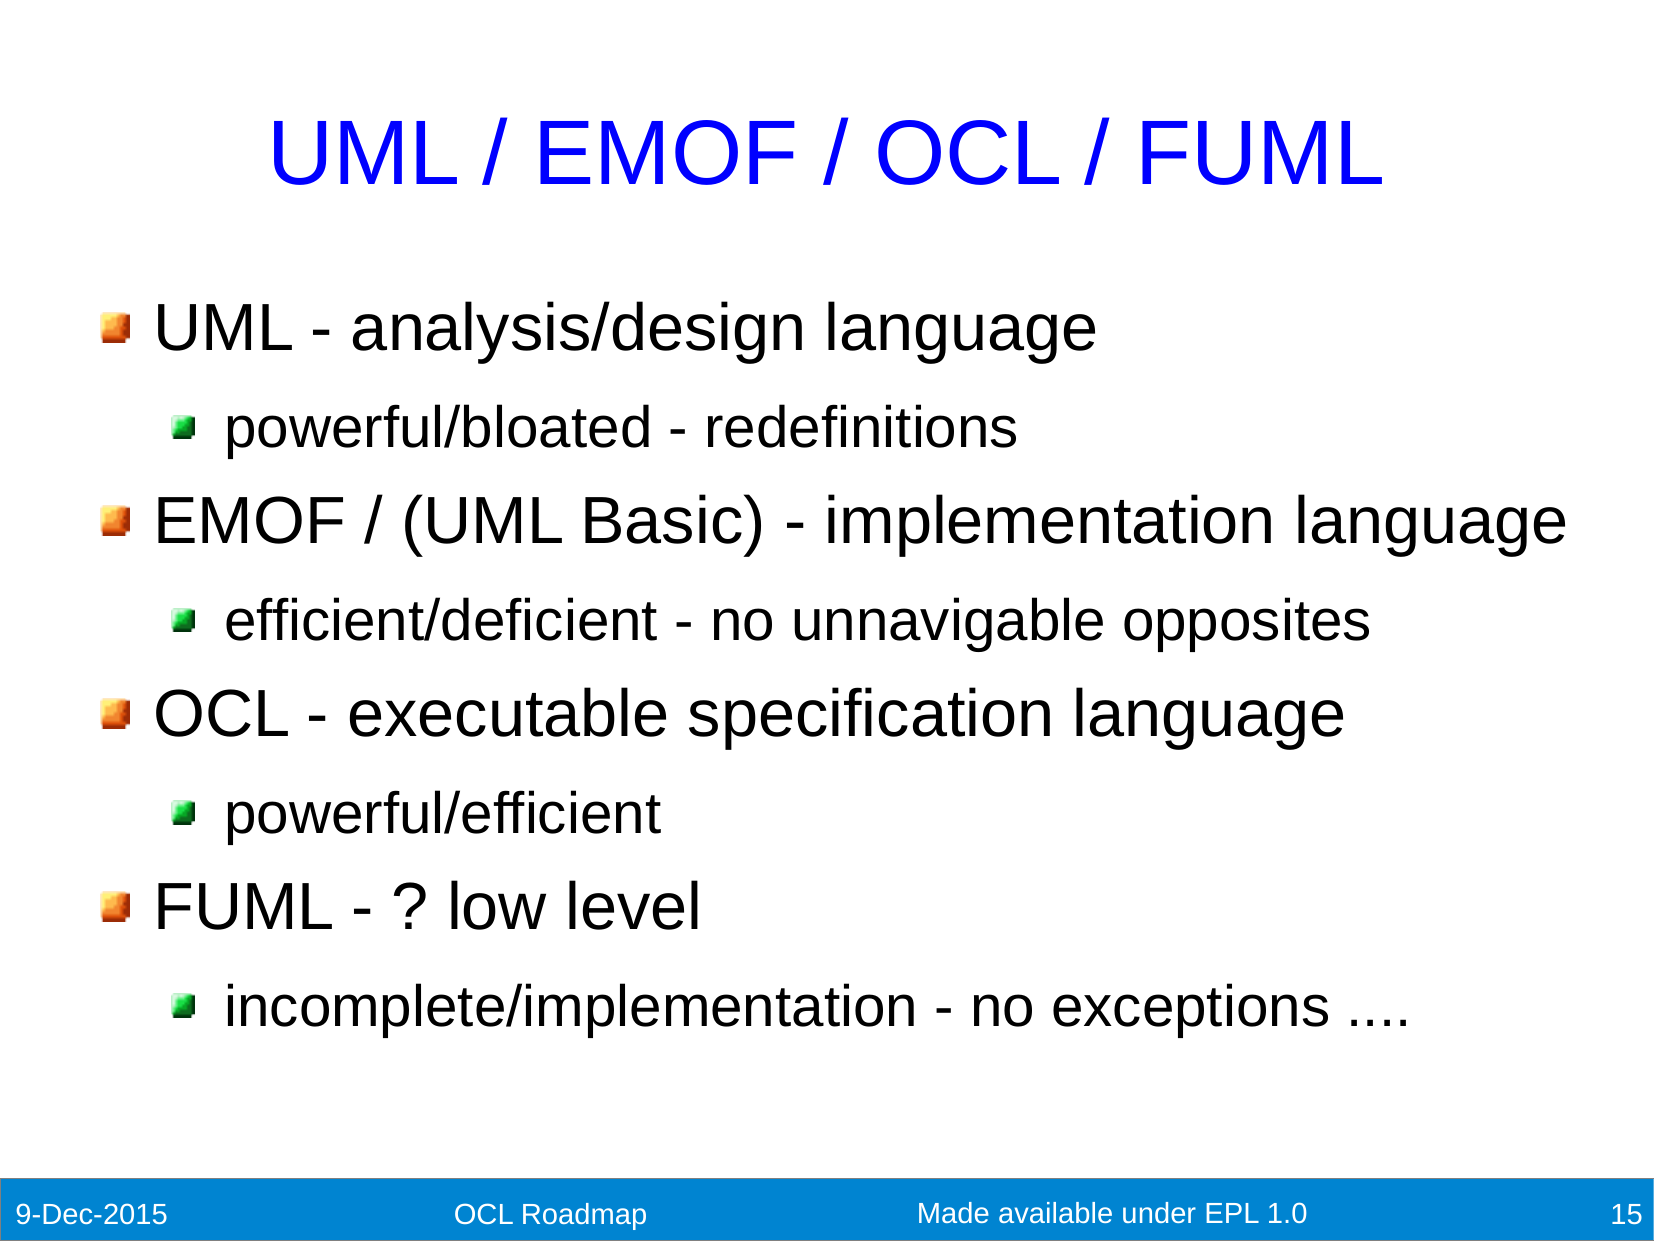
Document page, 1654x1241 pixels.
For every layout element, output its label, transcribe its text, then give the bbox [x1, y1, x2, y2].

title UML / EMOF / OCL / FUML [82, 49, 1571, 257]
list UML - analysis/design language powerful/bloated - redefinitions EMOF / (UML Basic) - implementation language efficient/deficient - no unnavigable opposites OCL - executable specification language powerful/efficient FUML - ? low level incomplete/implementation - no exceptions .... [82, 290, 1571, 1109]
